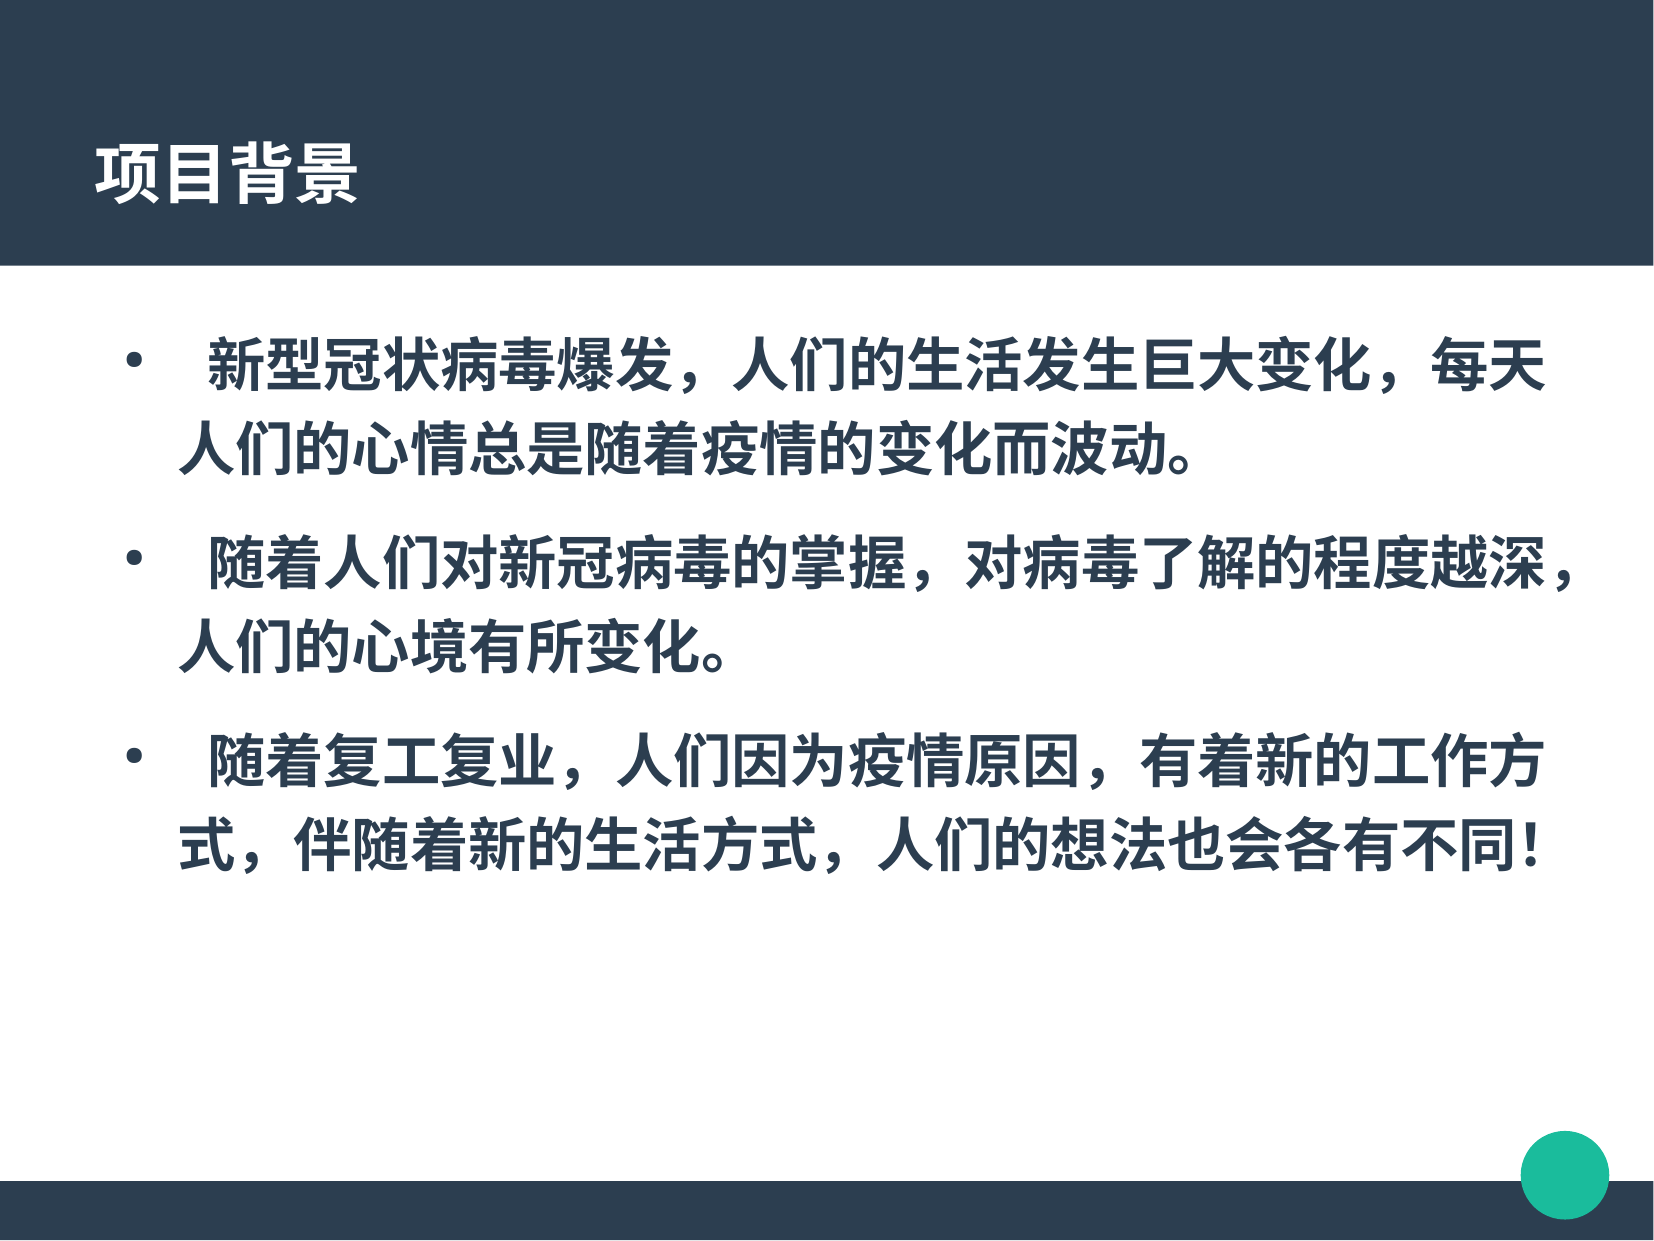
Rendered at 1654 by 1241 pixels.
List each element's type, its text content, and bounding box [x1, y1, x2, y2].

list 新型冠状病毒爆发，人们的生活发生巨大变化，每天人们的心情总是随着疫情的变化而波动。 随着人们对新冠病毒的掌握，对病毒了解的程度越深，人们的心境有所变化。 随着复工复业，人们因为疫情原因，有着新的工作方式，伴随着新的生活方式，人们的想法也会各有不同！ [106, 318, 1548, 957]
title 项目背景 [94, 51, 1501, 288]
